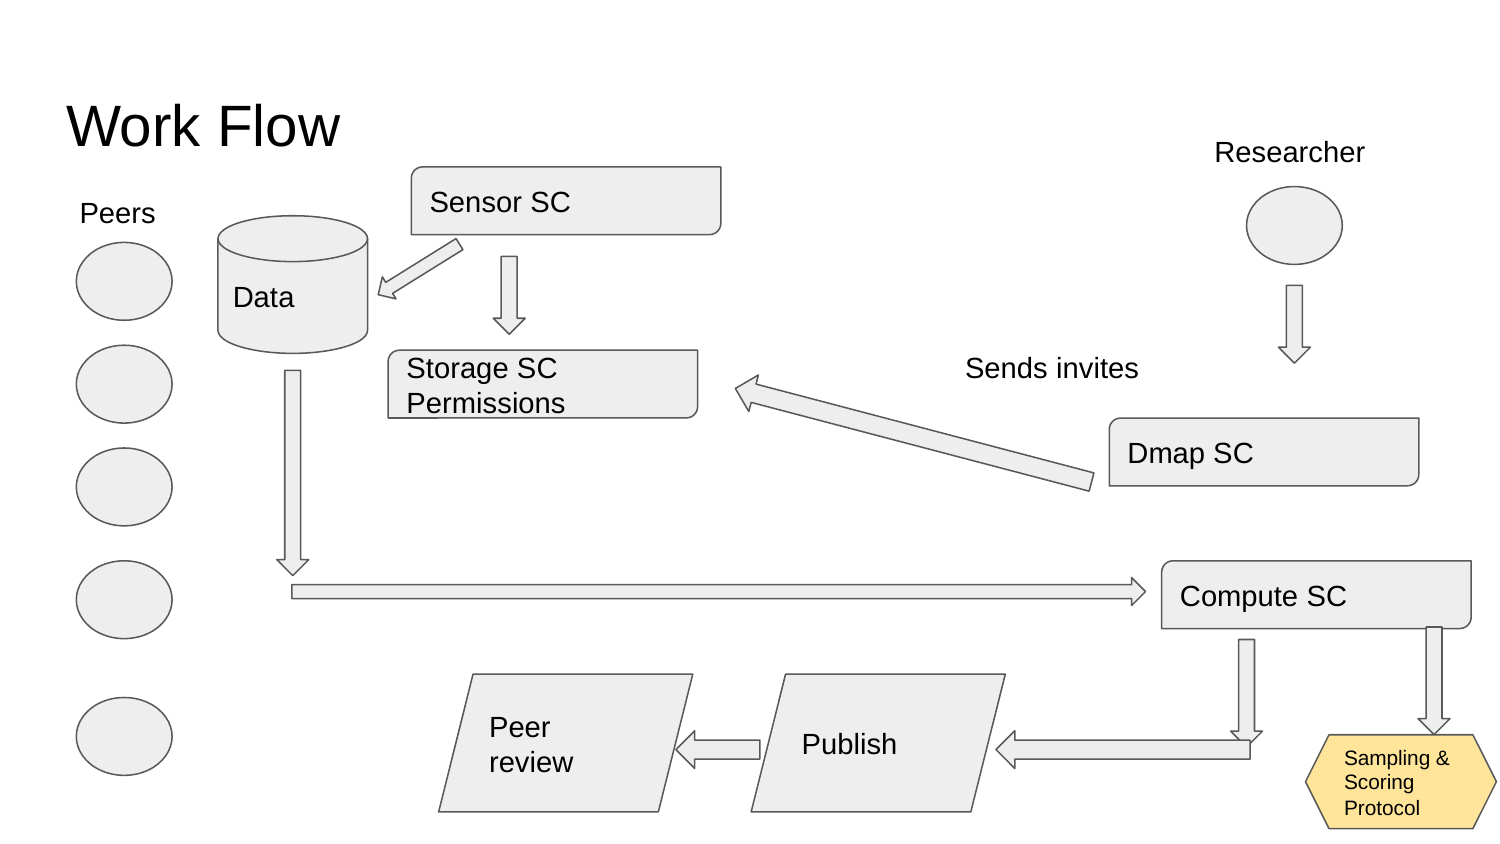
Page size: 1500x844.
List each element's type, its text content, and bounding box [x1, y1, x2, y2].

text_box Storage SC Permissions [388, 350, 698, 418]
text_box [995, 639, 1263, 769]
text_box Data [217, 215, 368, 354]
title Work Flow [51, 72, 420, 167]
text_box [493, 256, 526, 335]
text_box Peers [64, 179, 192, 248]
text_box Sampling & Scoring Protocol [1305, 734, 1497, 829]
text_box Sends invites [949, 334, 1170, 402]
text_box [378, 238, 463, 299]
text_box Researcher [1199, 118, 1419, 187]
text_box [735, 375, 1094, 492]
text_box [76, 697, 173, 776]
text_box [1278, 285, 1311, 364]
text_box [76, 560, 173, 639]
text_box [1246, 187, 1343, 265]
text_box [675, 730, 760, 769]
text_box [276, 370, 309, 576]
text_box [76, 248, 173, 321]
text_box [1418, 626, 1451, 735]
text_box Dmap SC [1109, 418, 1419, 486]
text_box [76, 447, 173, 526]
text_box Compute SC [1161, 560, 1472, 629]
text_box [291, 577, 1146, 606]
text_box [76, 345, 173, 424]
text_box Publish [751, 674, 1006, 812]
text_box Sensor SC [411, 166, 721, 235]
text_box Peer review [438, 674, 693, 812]
